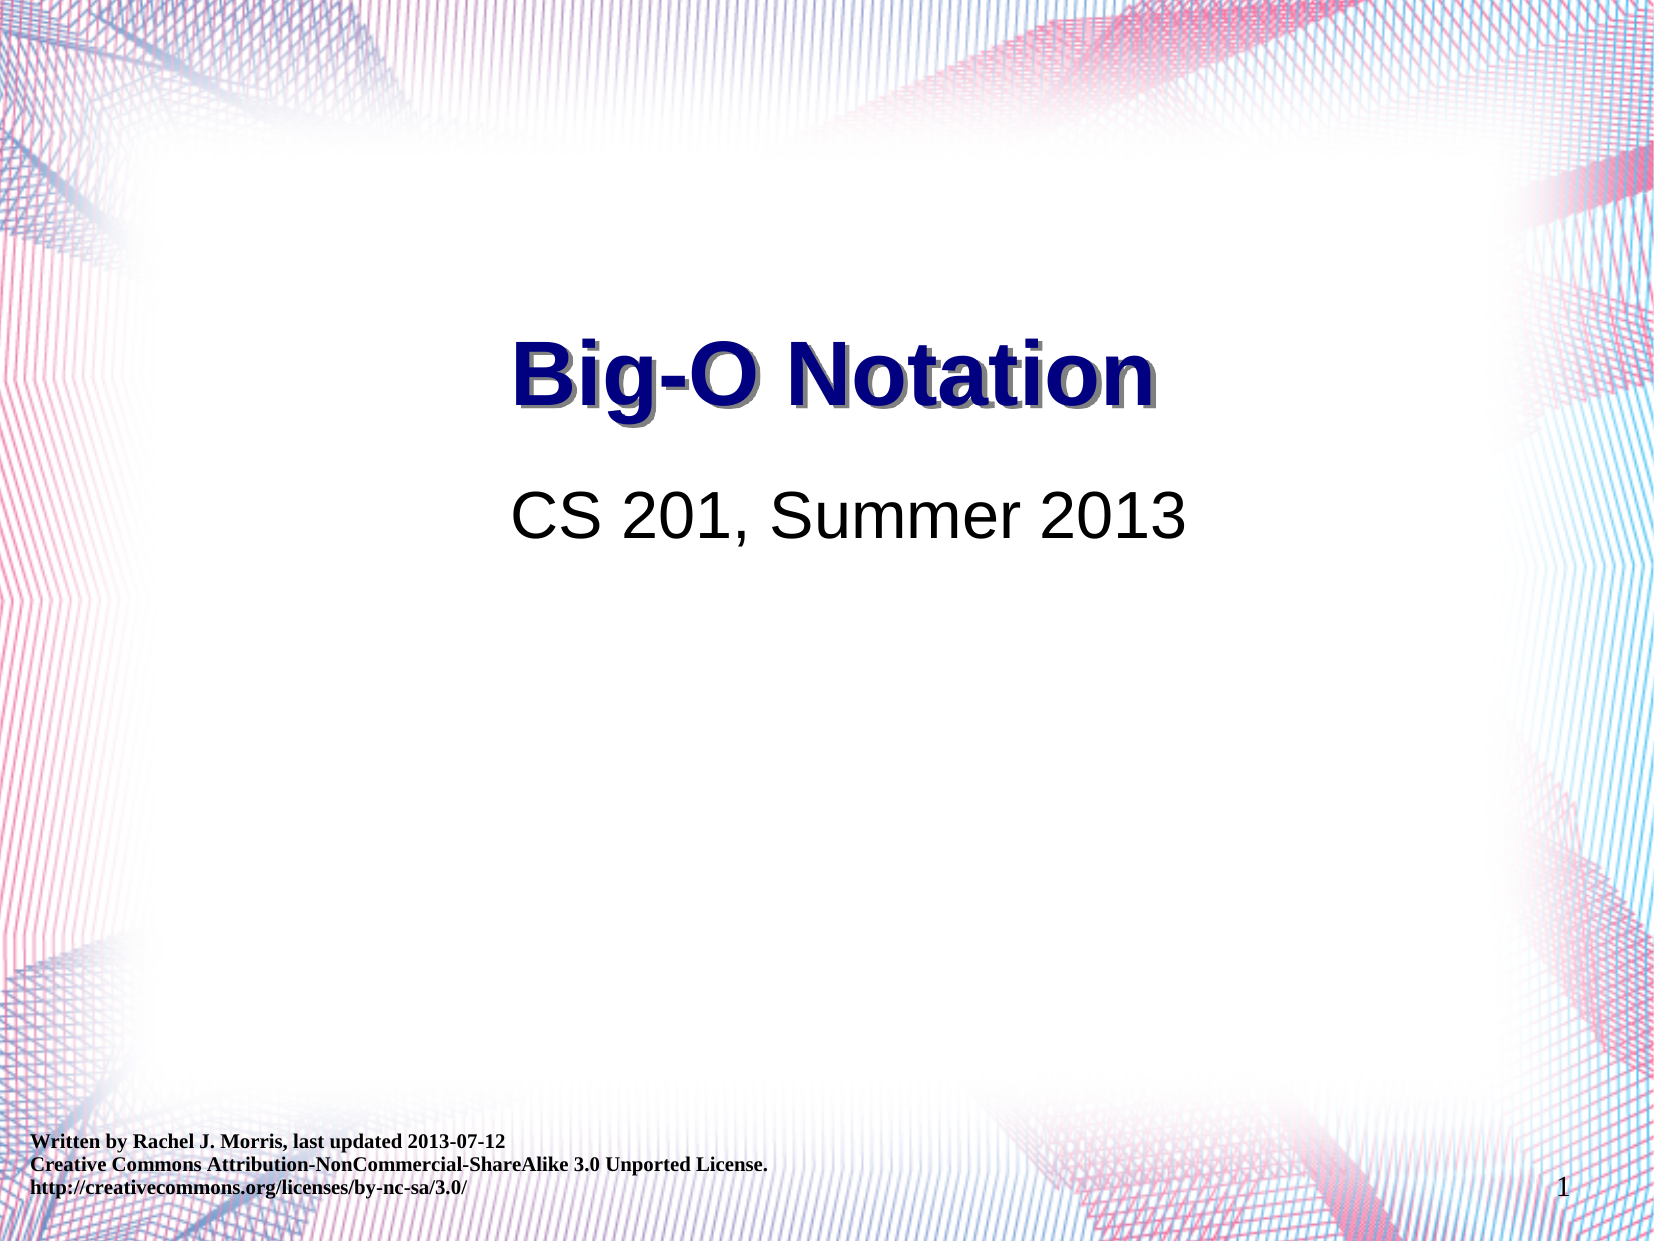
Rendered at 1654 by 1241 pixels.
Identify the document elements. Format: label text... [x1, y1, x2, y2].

title Big-O Notation [90, 270, 1579, 478]
picture [0, 0, 1654, 1241]
text_box CS 201, Summer 2013 [123, 460, 1576, 571]
